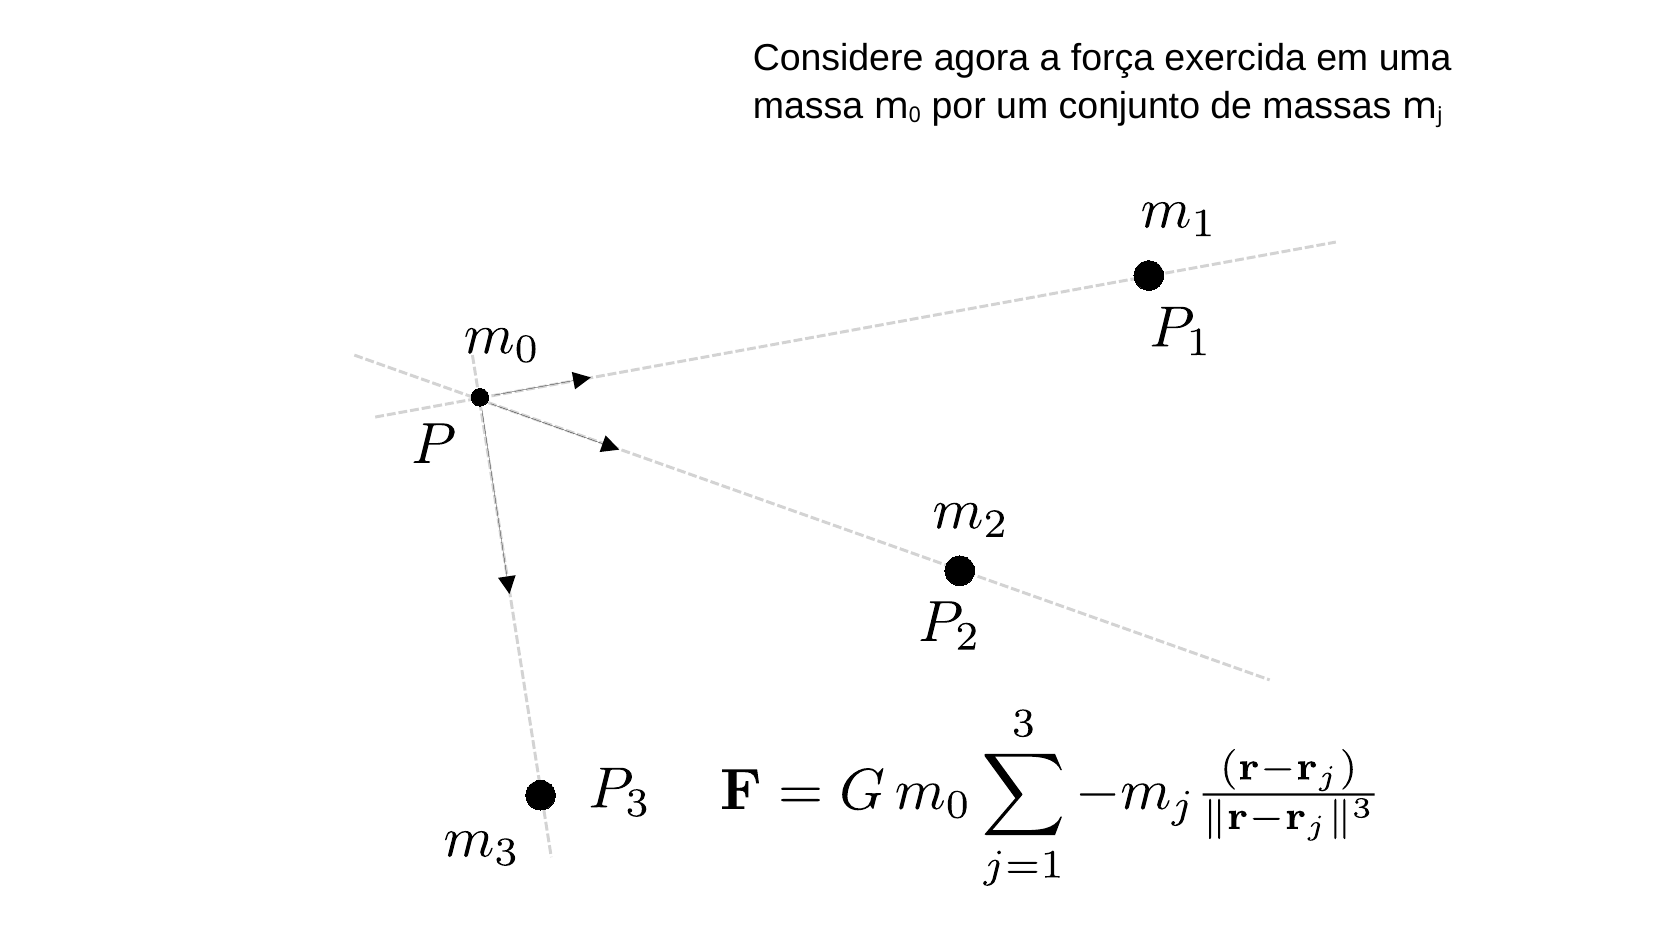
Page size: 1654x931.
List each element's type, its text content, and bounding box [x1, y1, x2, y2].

picture [934, 502, 1004, 537]
picture [413, 423, 455, 463]
picture [1151, 306, 1206, 356]
picture [442, 828, 518, 869]
text_box [1133, 260, 1164, 291]
picture [590, 767, 647, 817]
picture [463, 325, 538, 365]
picture [920, 601, 976, 650]
text_box Considere agora a força exercida em uma massa m0 por um conjunto de massas mj [738, 29, 1565, 178]
text_box [525, 780, 556, 811]
picture [722, 709, 1375, 886]
text_box [944, 555, 975, 586]
text_box [471, 388, 489, 407]
picture [1142, 201, 1211, 237]
